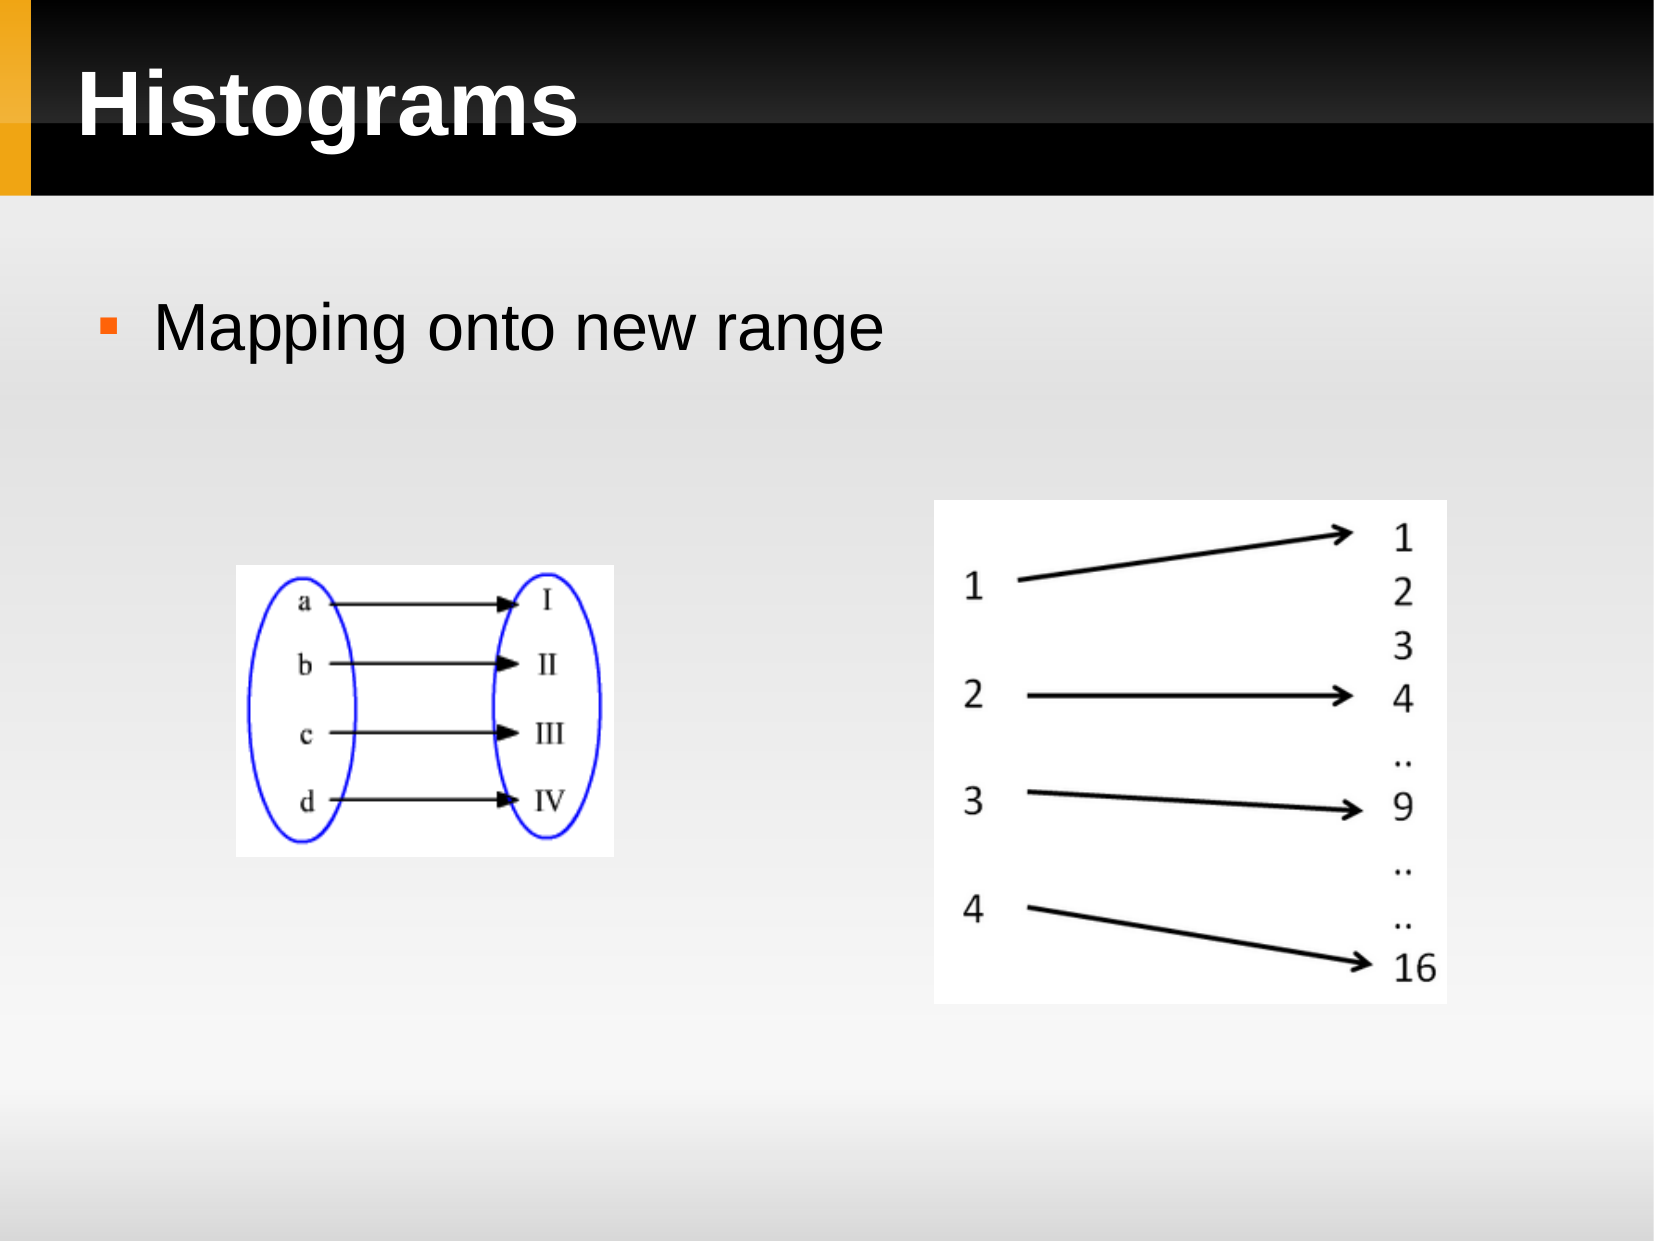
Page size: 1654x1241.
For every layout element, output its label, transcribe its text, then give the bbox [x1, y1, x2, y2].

picture [0, 0, 1654, 1241]
title Histograms [76, 0, 1565, 208]
list Mapping onto new range [82, 290, 1571, 1109]
